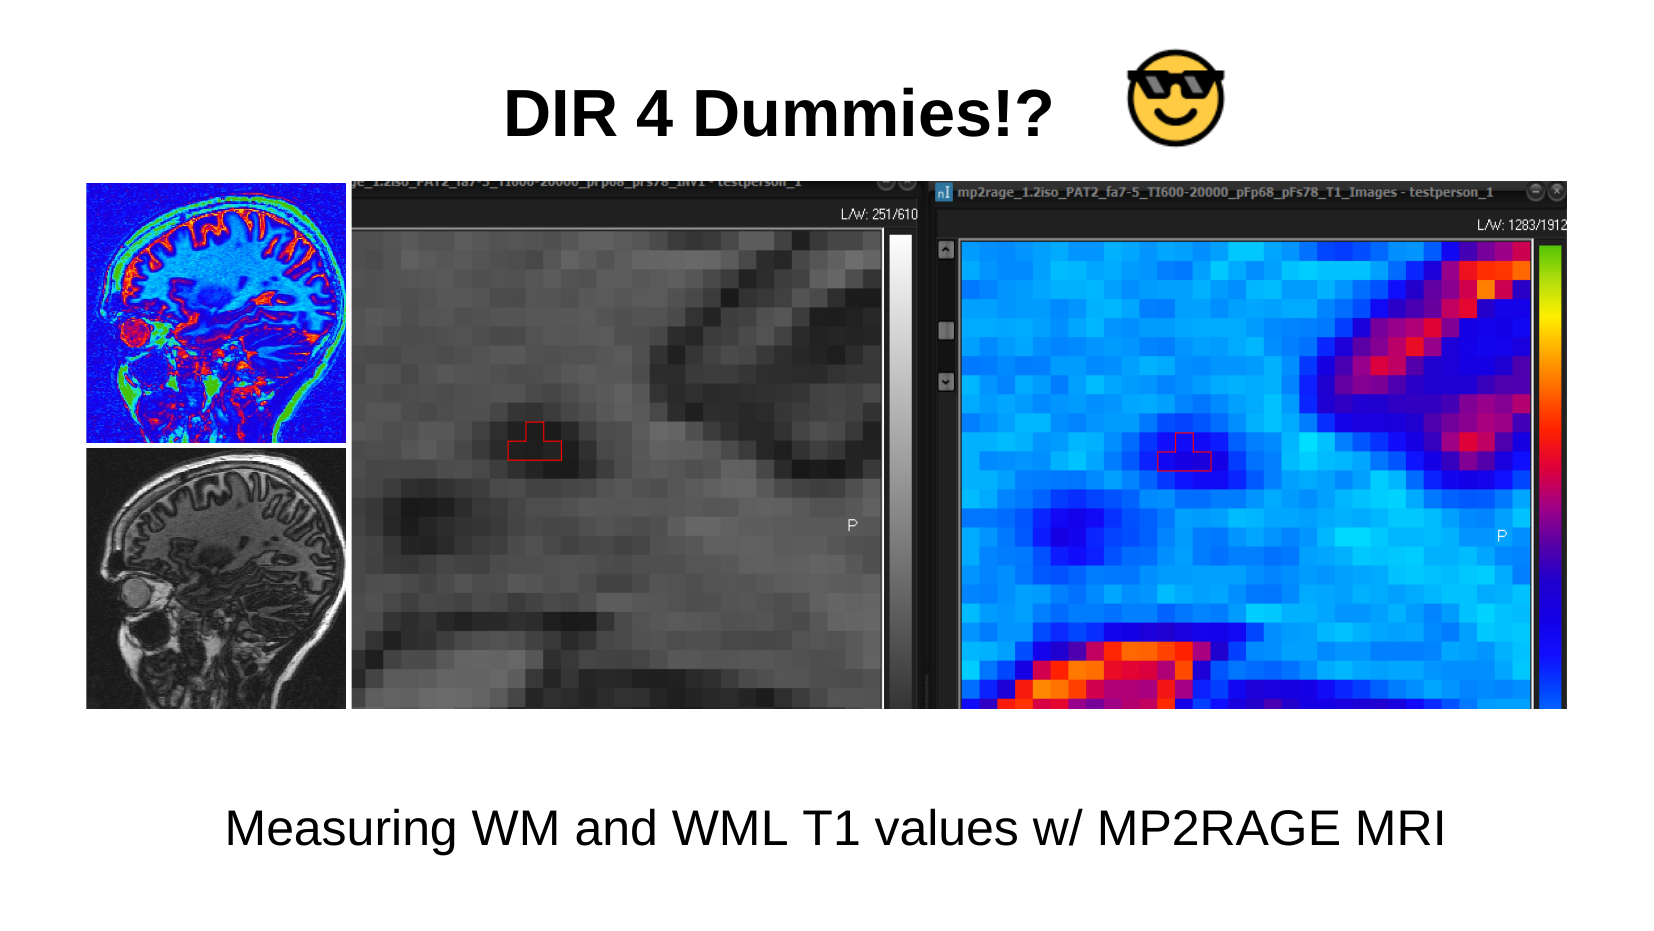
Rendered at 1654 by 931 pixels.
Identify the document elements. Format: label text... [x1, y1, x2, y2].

text_box Measuring WM and WML T1 values w/ MP2RAGE MRI [82, 797, 1571, 869]
picture [86, 448, 346, 709]
picture [86, 183, 346, 443]
title DIR 4 Dummies!? [82, 36, 1569, 191]
picture [1122, 36, 1233, 156]
picture [351, 181, 1567, 709]
